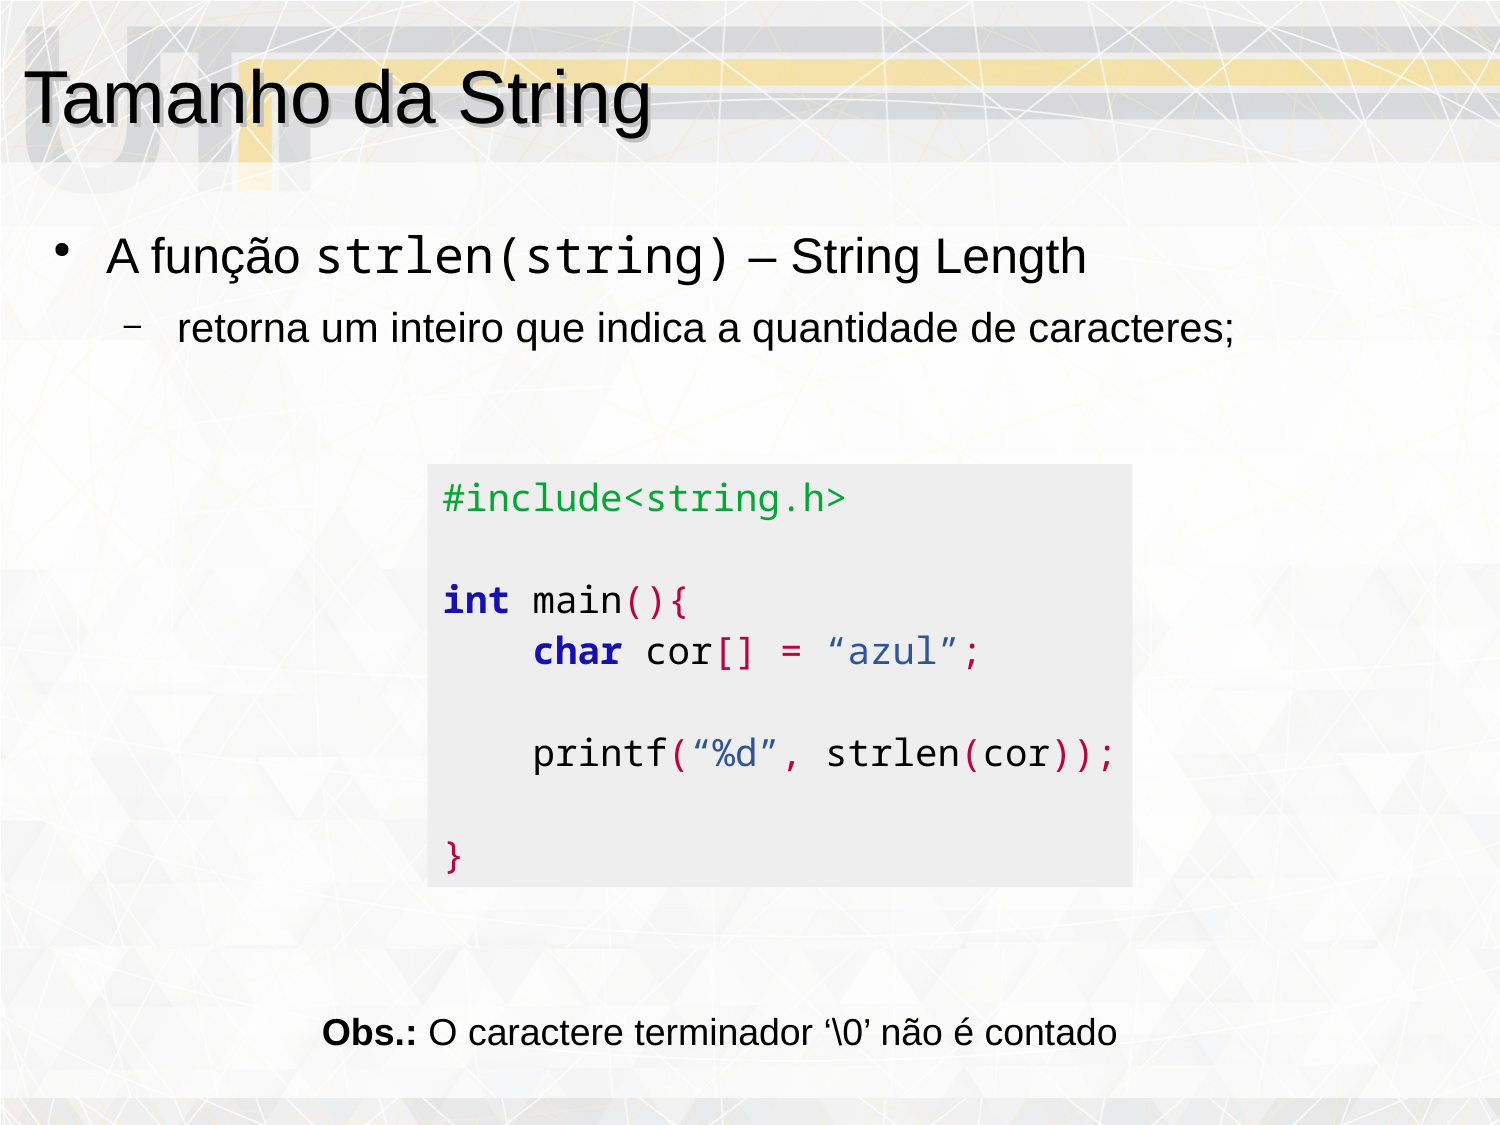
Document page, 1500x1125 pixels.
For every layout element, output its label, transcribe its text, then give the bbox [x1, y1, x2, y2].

text_box #include<string.h> int main(){ char cor[] = “azul”; printf(“%d”, strlen(cor)); } [427, 464, 1073, 780]
title Tamanho da String [23, 18, 1489, 178]
list A função strlen(string) – String Length retorna um inteiro que indica a quantidade de caracteres; [35, 224, 1477, 1087]
text_box Obs.: O caractere terminador ‘\0’ não é contado [307, 1003, 1193, 1063]
